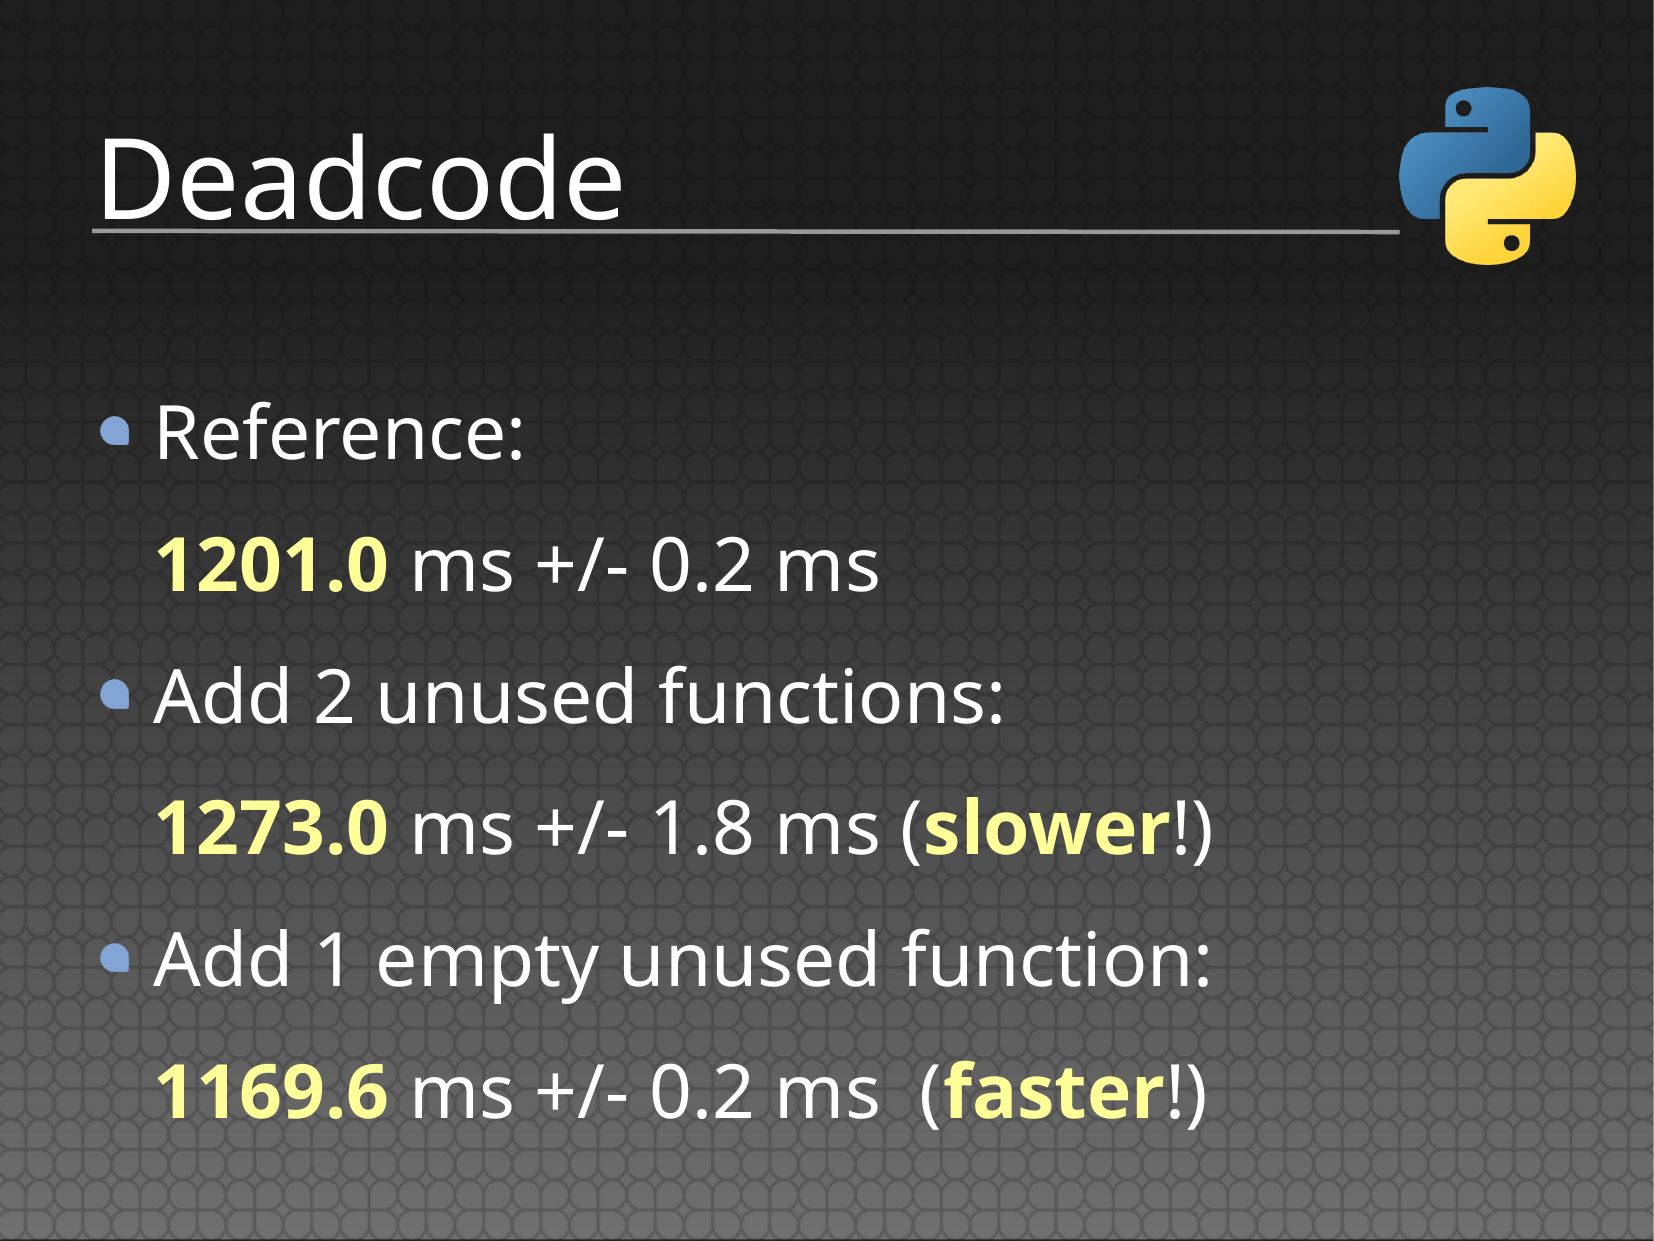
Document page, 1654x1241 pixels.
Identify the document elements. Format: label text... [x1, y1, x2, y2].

title Deadcode [94, 100, 1426, 251]
list Reference: 1201.0 ms +/- 0.2 ms Add 2 unused functions: 1273.0 ms +/- 1.8 ms (slower!) Add 1 empty unused function: 1169.6 ms +/- 0.2 ms (faster!) [82, 379, 1571, 1119]
picture [0, 0, 1654, 1241]
